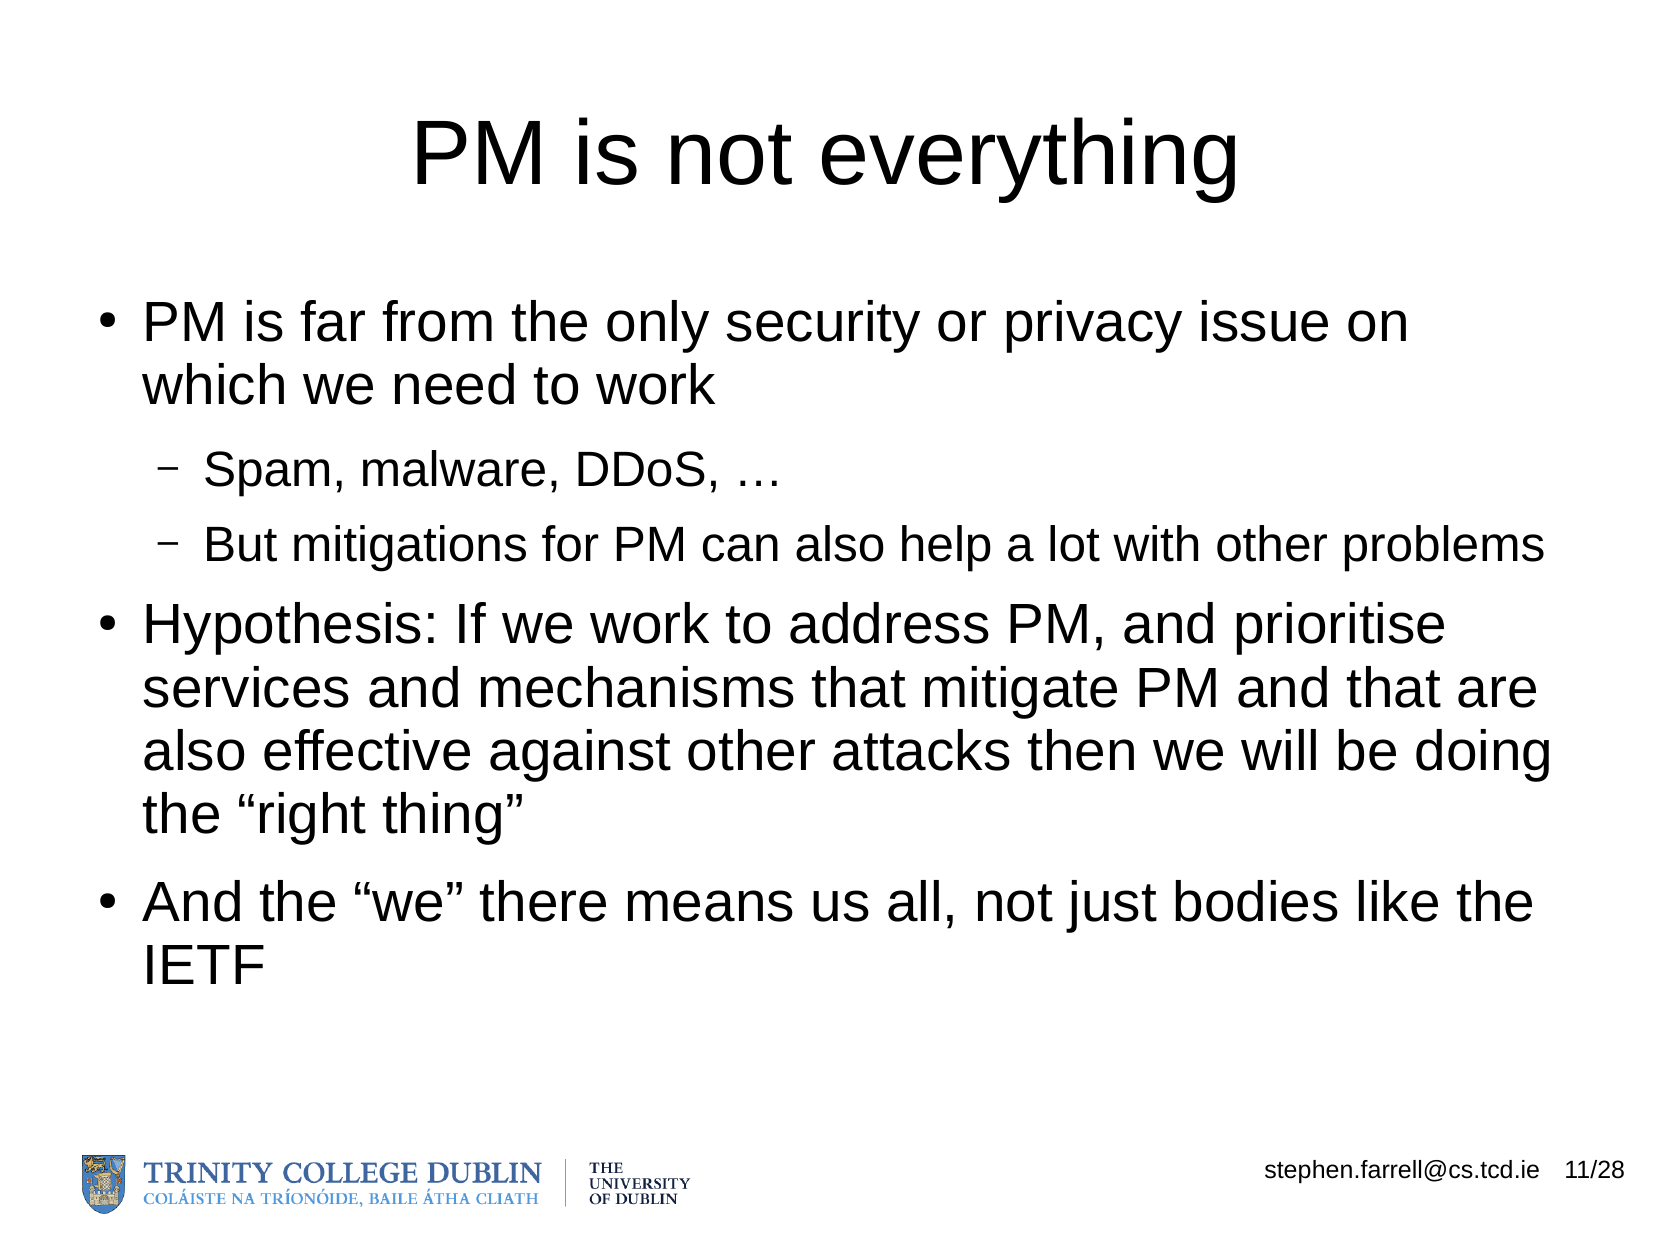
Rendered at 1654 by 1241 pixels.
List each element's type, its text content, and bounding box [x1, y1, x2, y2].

picture [82, 1155, 694, 1214]
title PM is not everything [82, 49, 1571, 257]
list PM is far from the only security or privacy issue on which we need to work Spam, malware, DDoS, … But mitigations for PM can also help a lot with other problems Hypothesis: If we work to address PM, and prioritise services and mechanisms that mitigate PM and that are also effective against other attacks then we will be doing the “right thing” And the “we” there means us all, not just bodies like the IETF [82, 290, 1571, 1010]
